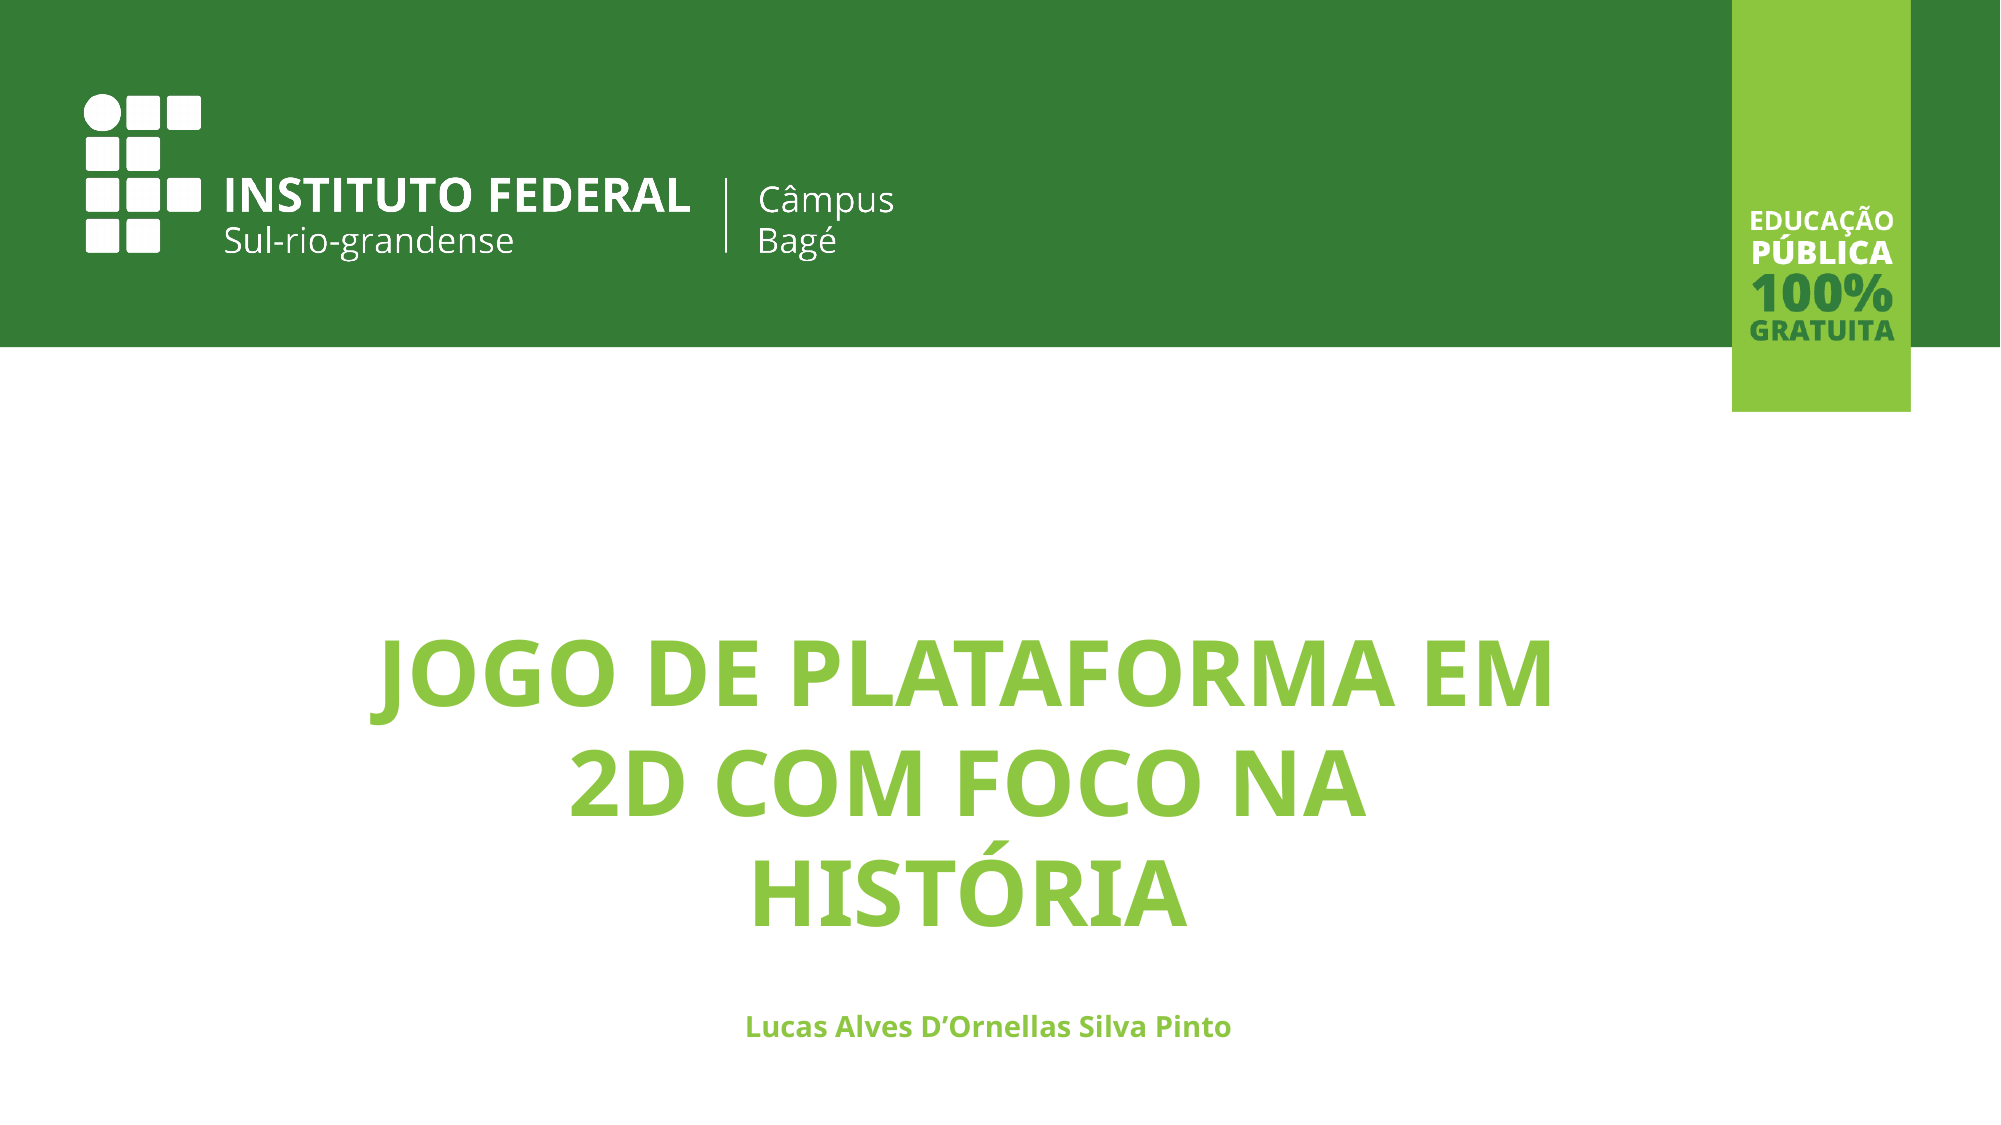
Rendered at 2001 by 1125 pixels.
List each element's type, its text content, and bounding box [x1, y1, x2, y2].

text_box [0, 0, 1732, 348]
text_box [1911, 0, 2000, 348]
text_box JOGO DE PLATAFORMA EM 2D COM FOCO NA HISTÓRIA [351, 562, 1585, 1123]
picture [1732, 0, 1911, 412]
picture [51, 61, 927, 286]
text_box Lucas Alves D’Ornellas Silva Pinto [729, 1000, 1248, 1051]
